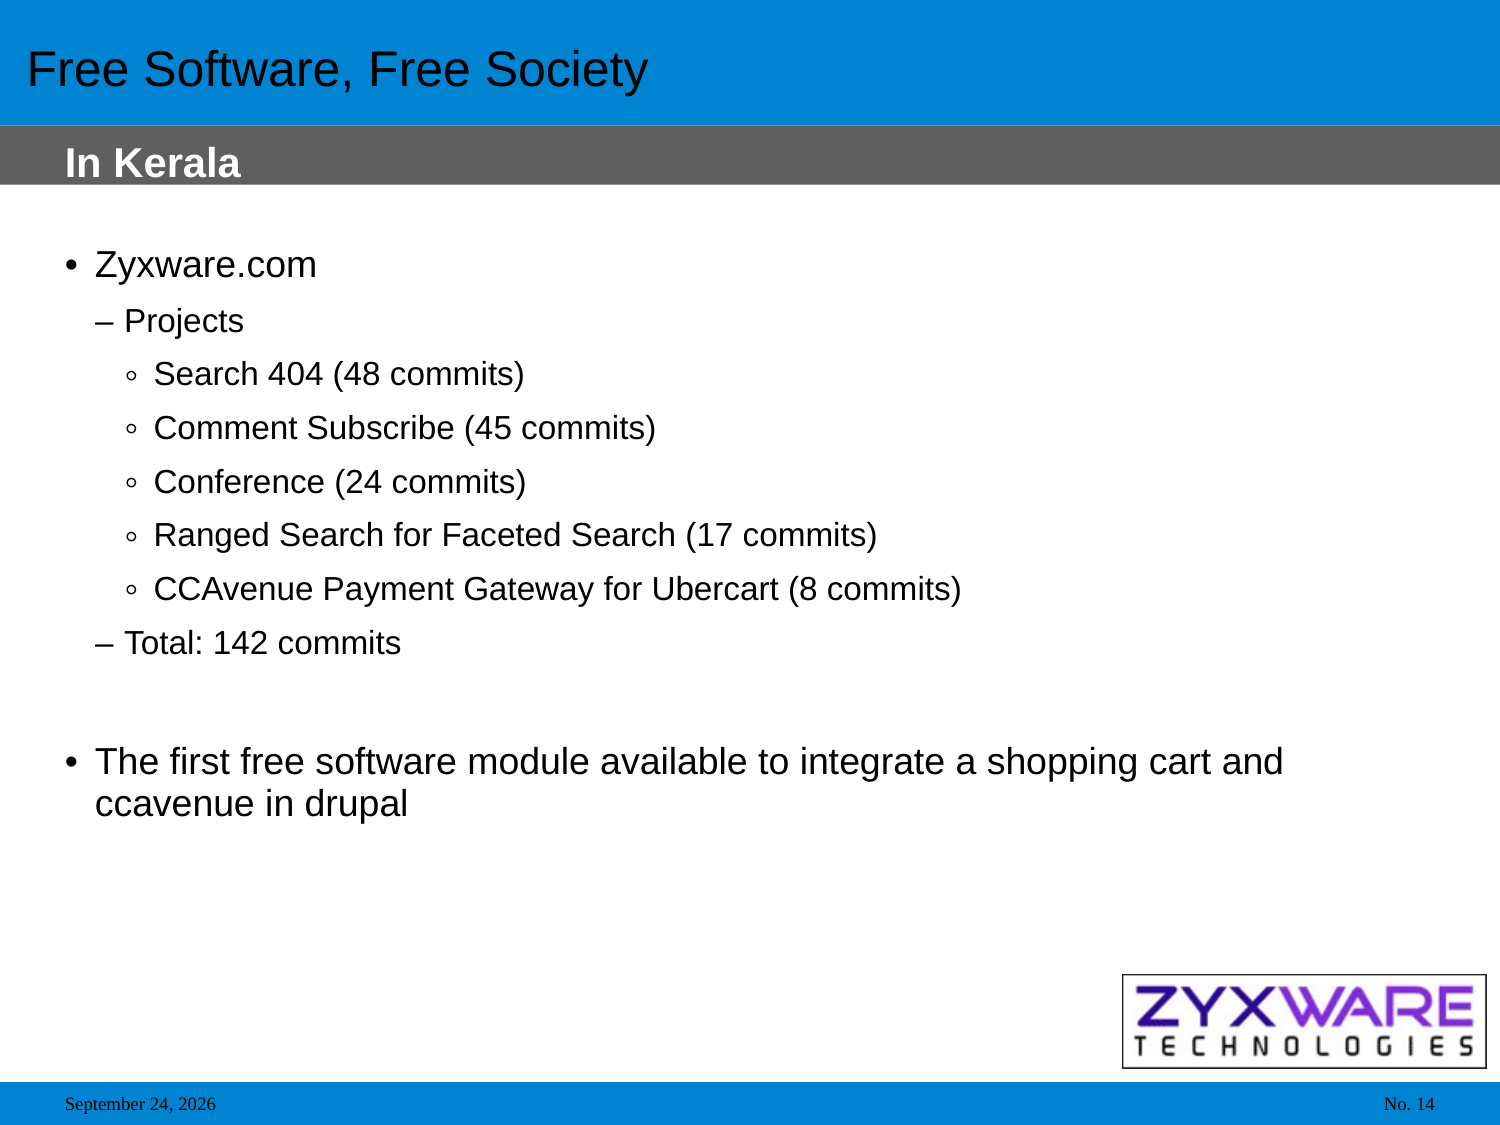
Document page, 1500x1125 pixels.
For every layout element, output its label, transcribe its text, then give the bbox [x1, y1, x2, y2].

title In Kerala [64, 139, 1436, 187]
list Zyxware.com Projects Search 404 (48 commits) Comment Subscribe (45 commits) Conference (24 commits) Ranged Search for Faceted Search (17 commits) CCAvenue Payment Gateway for Ubercart (8 commits) Total: 142 commits The first free software module available to integrate a shopping cart and ccavenue in drupal [64, 243, 1436, 972]
picture [1122, 974, 1487, 1069]
